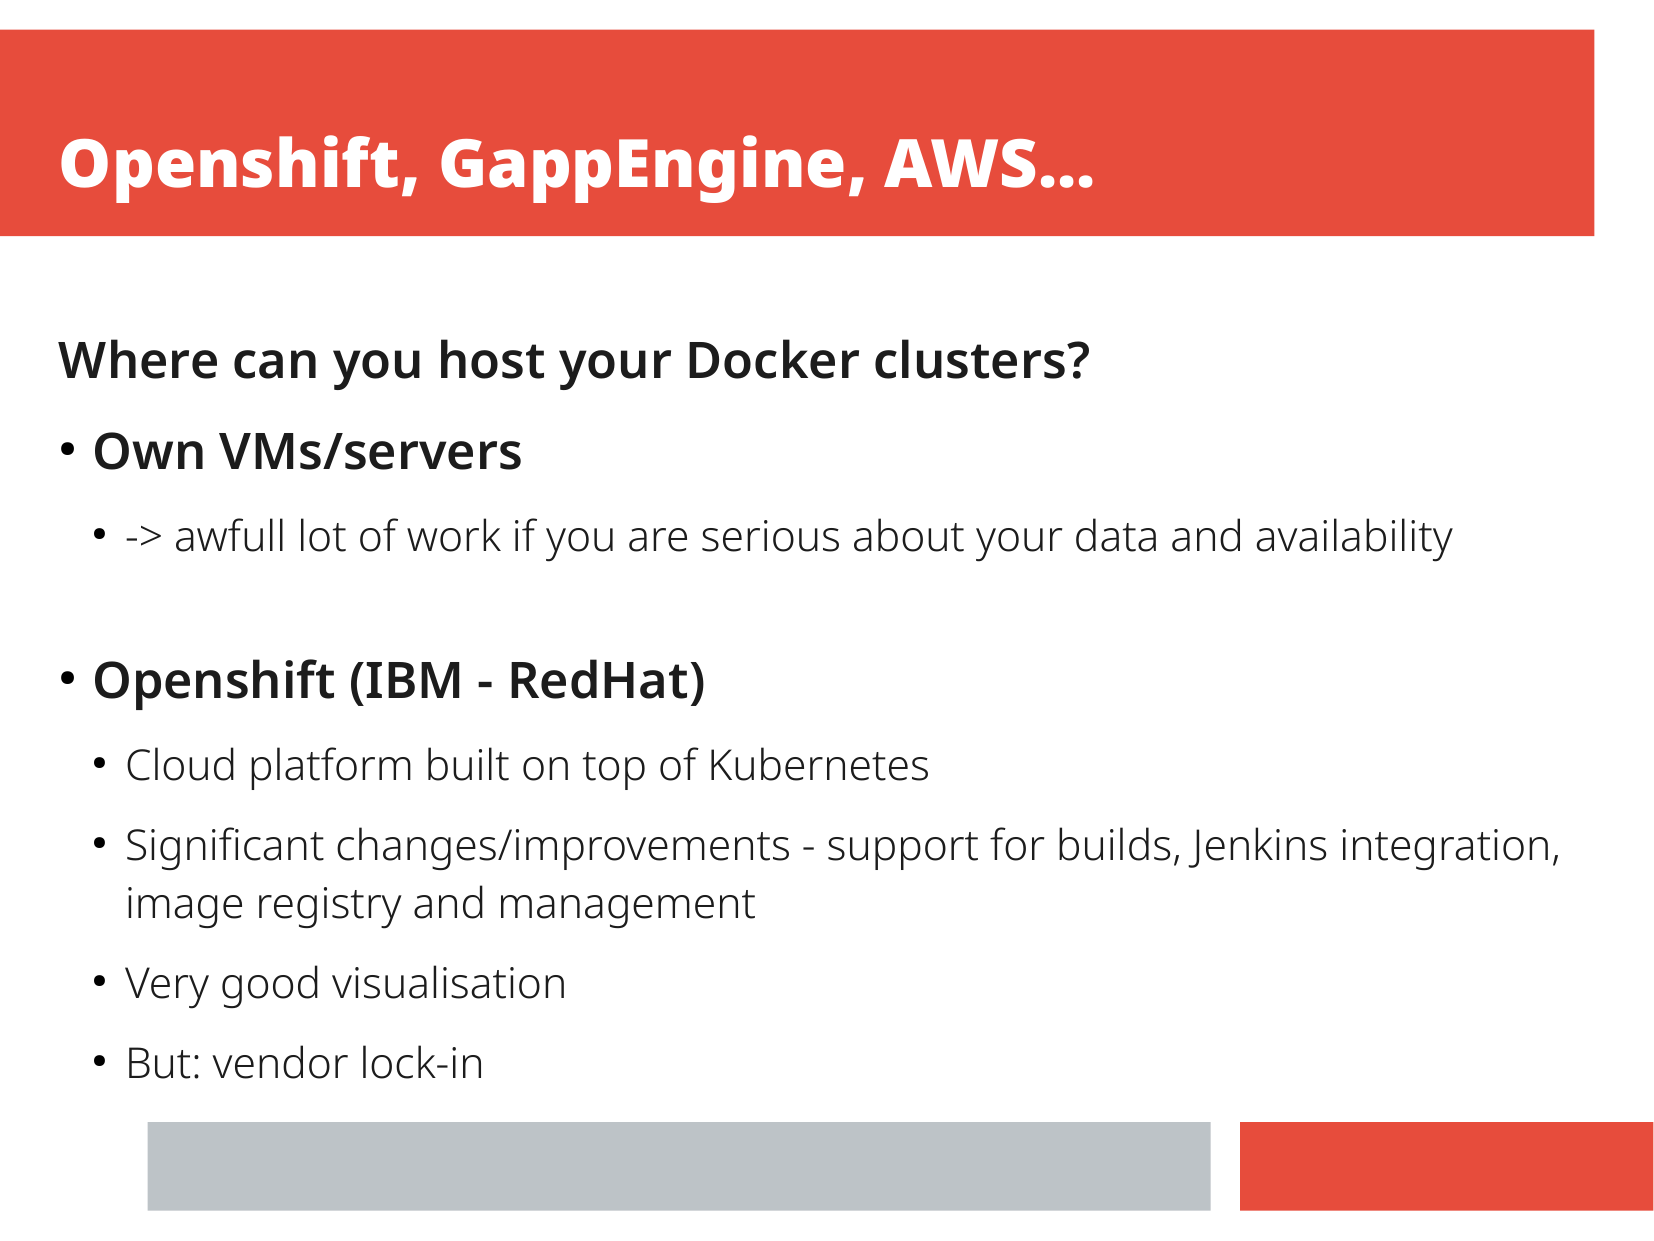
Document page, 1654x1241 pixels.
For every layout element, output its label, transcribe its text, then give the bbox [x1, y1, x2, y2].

title Openshift, GappEngine, AWS... [59, 59, 1595, 207]
list Where can you host your Docker clusters? Own VMs/servers -> awfull lot of work if you are serious about your data and availability Openshift (IBM - RedHat) Cloud platform built on top of Kubernetes Significant changes/improvements - support for builds, Jenkins integration, image registry and management Very good visualisation But: vendor lock-in [59, 324, 1565, 1093]
